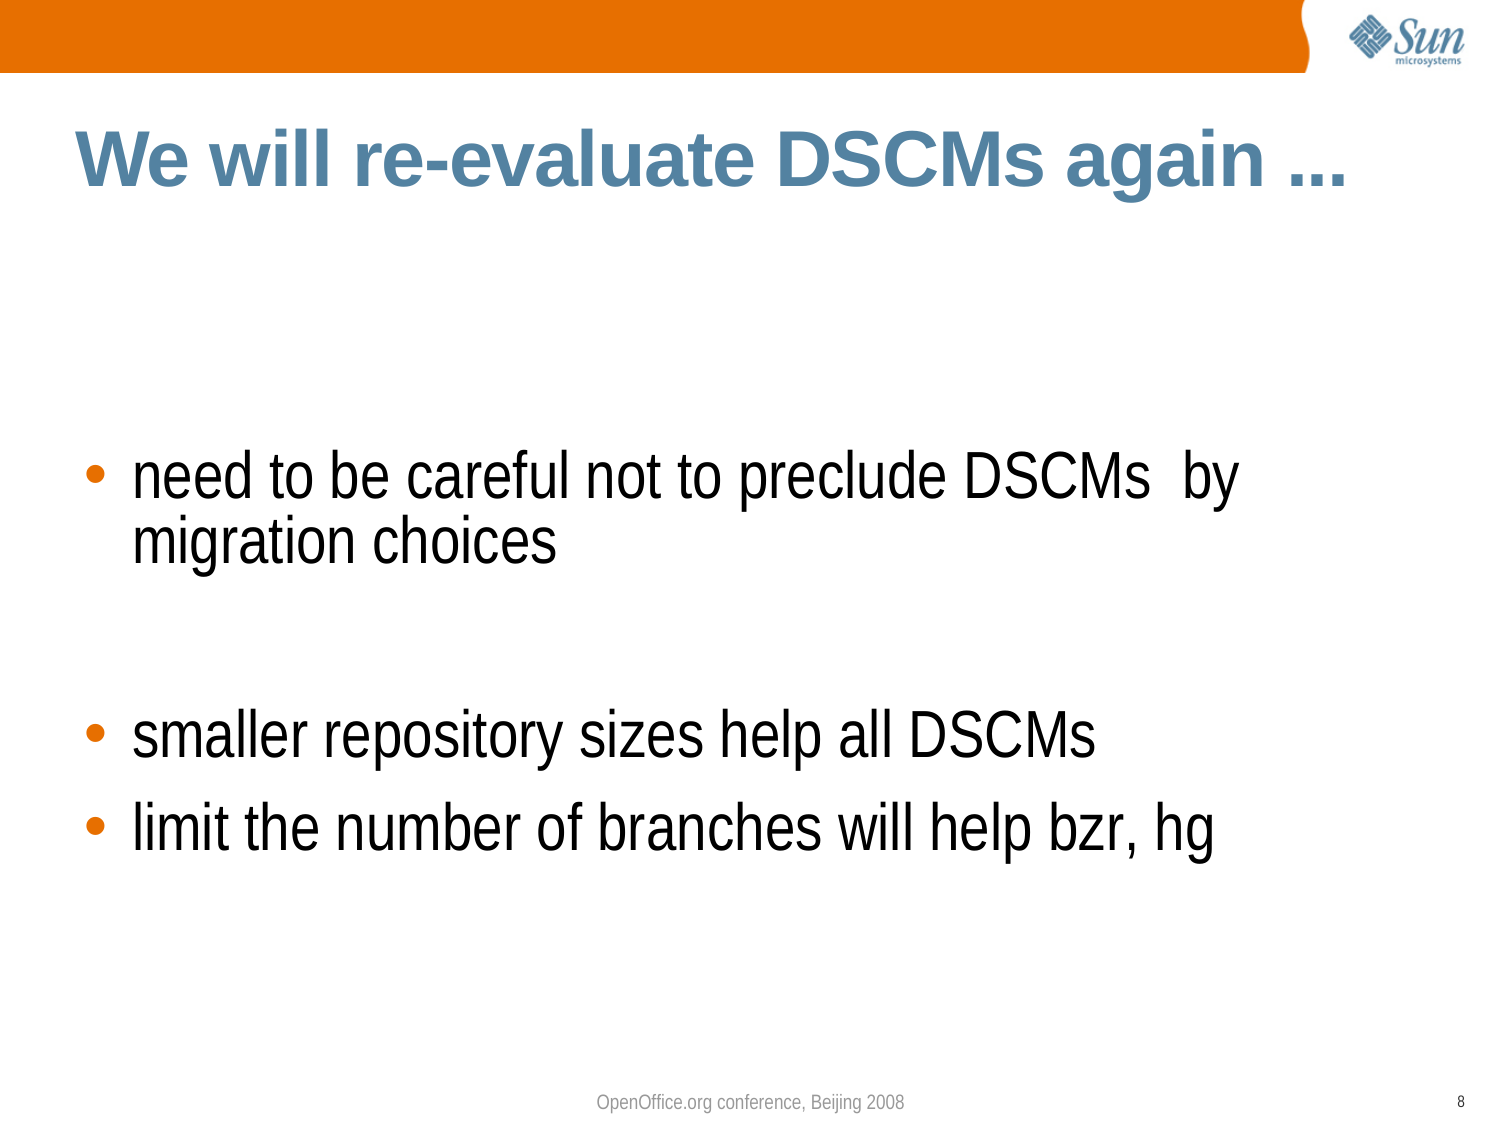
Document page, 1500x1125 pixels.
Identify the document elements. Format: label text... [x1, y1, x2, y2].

list need to be careful not to preclude DSCMs by migration choices smaller repository sizes help all DSCMs limit the number of branches will help bzr, hg [64, 241, 1401, 1045]
picture [0, 0, 1500, 73]
title We will re-evaluate DSCMs again ... [75, 123, 1437, 227]
